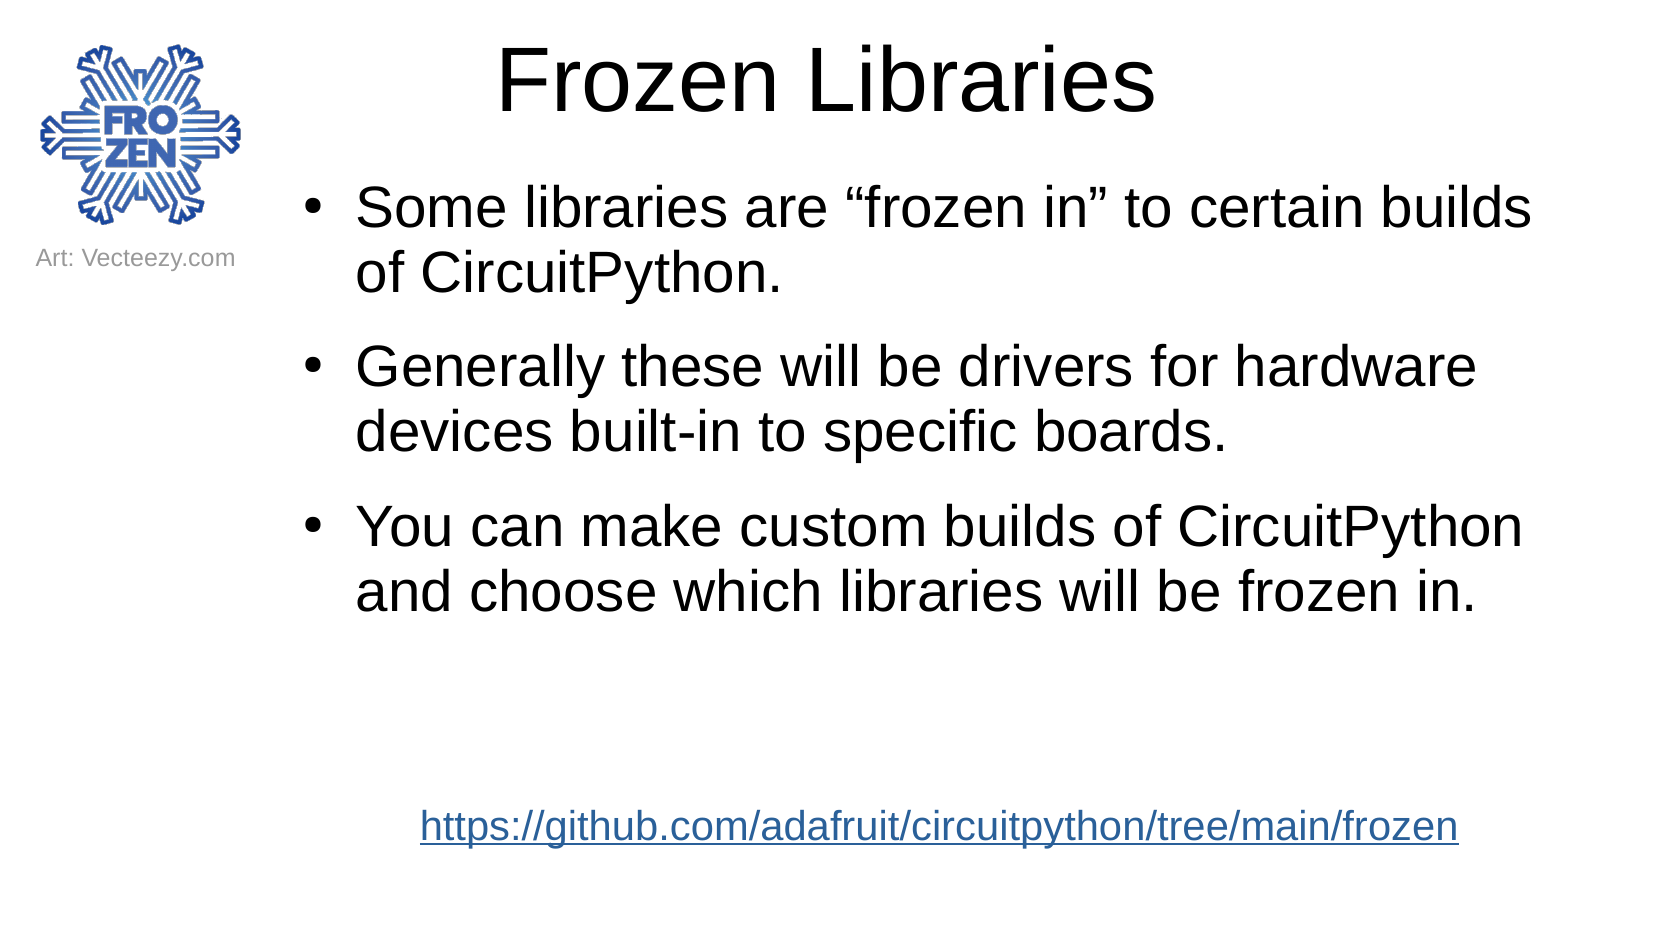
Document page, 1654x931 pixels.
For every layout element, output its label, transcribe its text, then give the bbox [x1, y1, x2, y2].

title Frozen Libraries [82, 1, 1571, 157]
list Some libraries are “frozen in” to certain builds of CircuitPython. Generally these will be drivers for hardware devices built-in to specific boards. You can make custom builds of CircuitPython and choose which libraries will be frozen in. [285, 174, 1571, 858]
picture [40, 44, 241, 226]
text_box https://github.com/adafruit/circuitpython/tree/main/frozen [405, 795, 1475, 857]
text_box Art: Vecteezy.com [20, 236, 251, 280]
